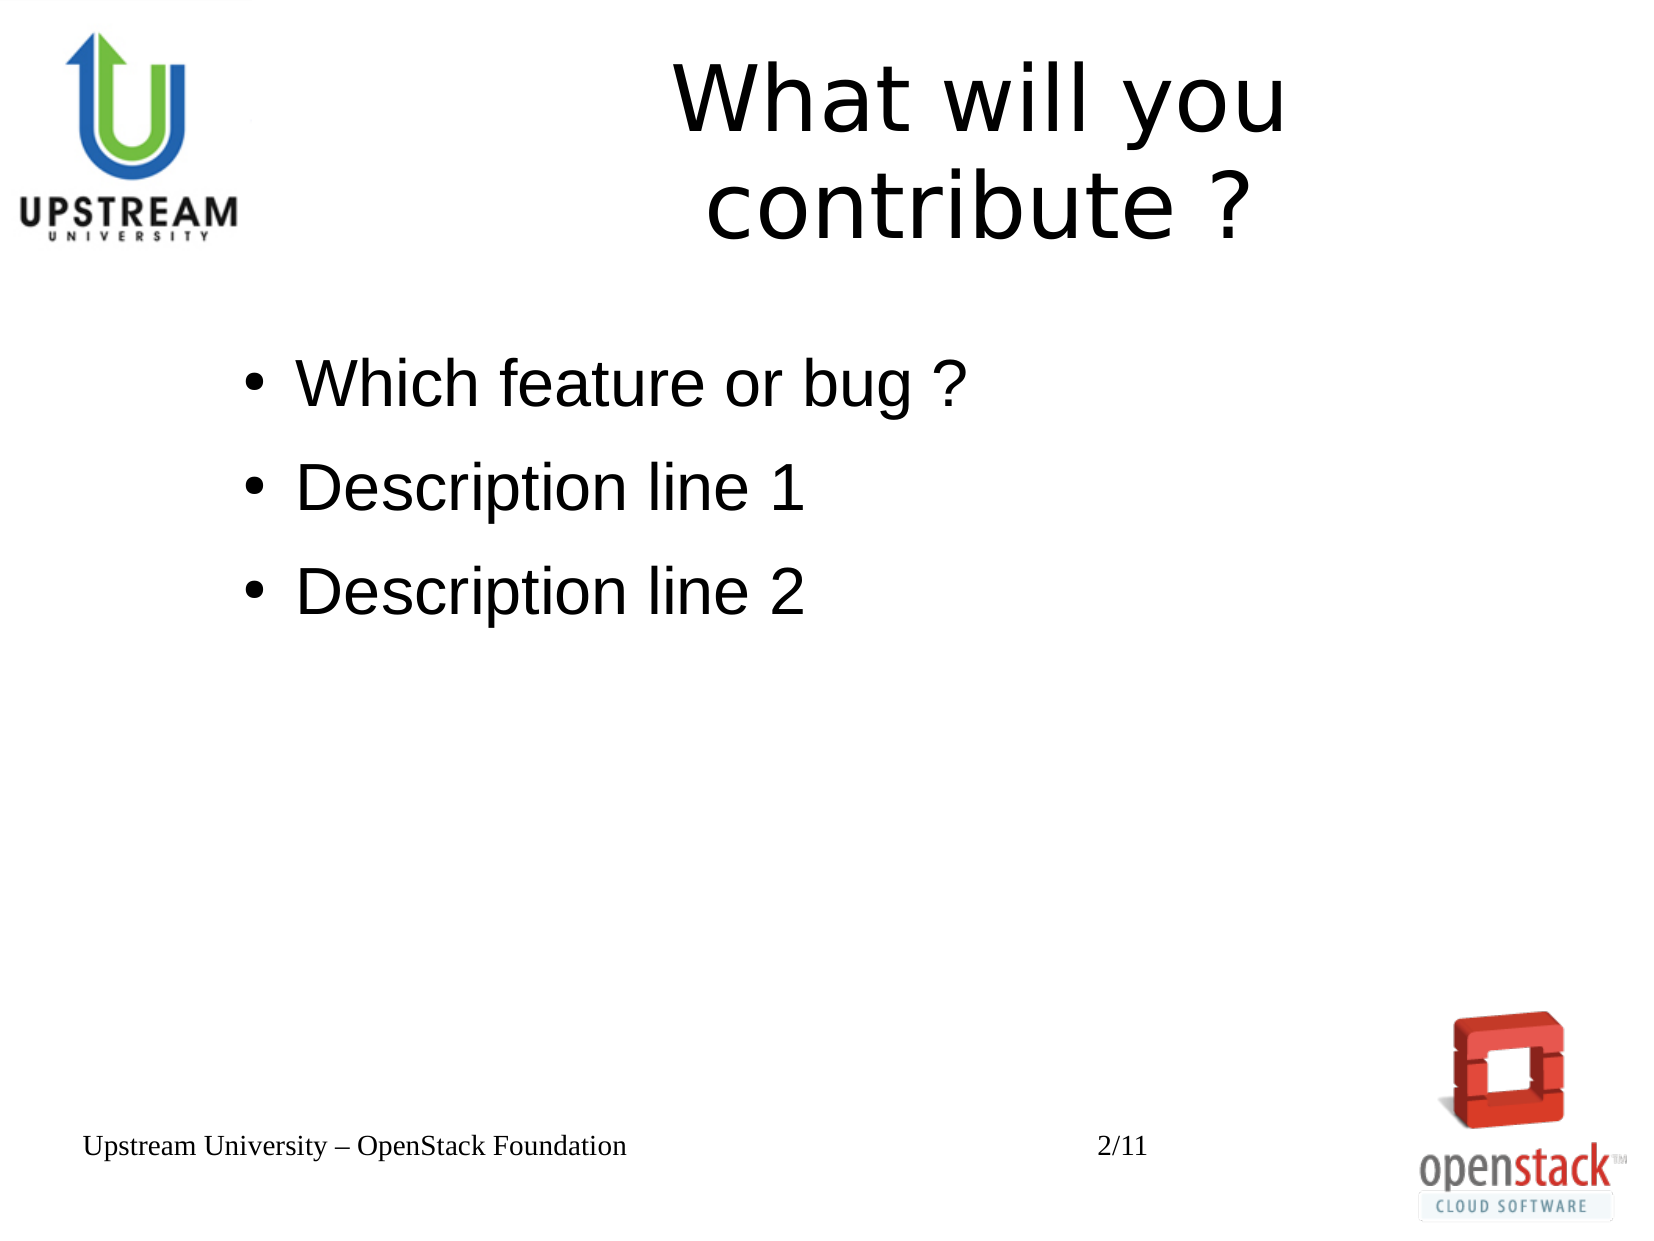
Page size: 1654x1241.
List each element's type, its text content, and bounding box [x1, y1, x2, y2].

picture [0, 0, 252, 269]
picture [1385, 983, 1654, 1241]
list Which feature or bug ? Description line 1 Description line 2 [225, 345, 1471, 1066]
title What will you contribute ? [390, 45, 1571, 261]
